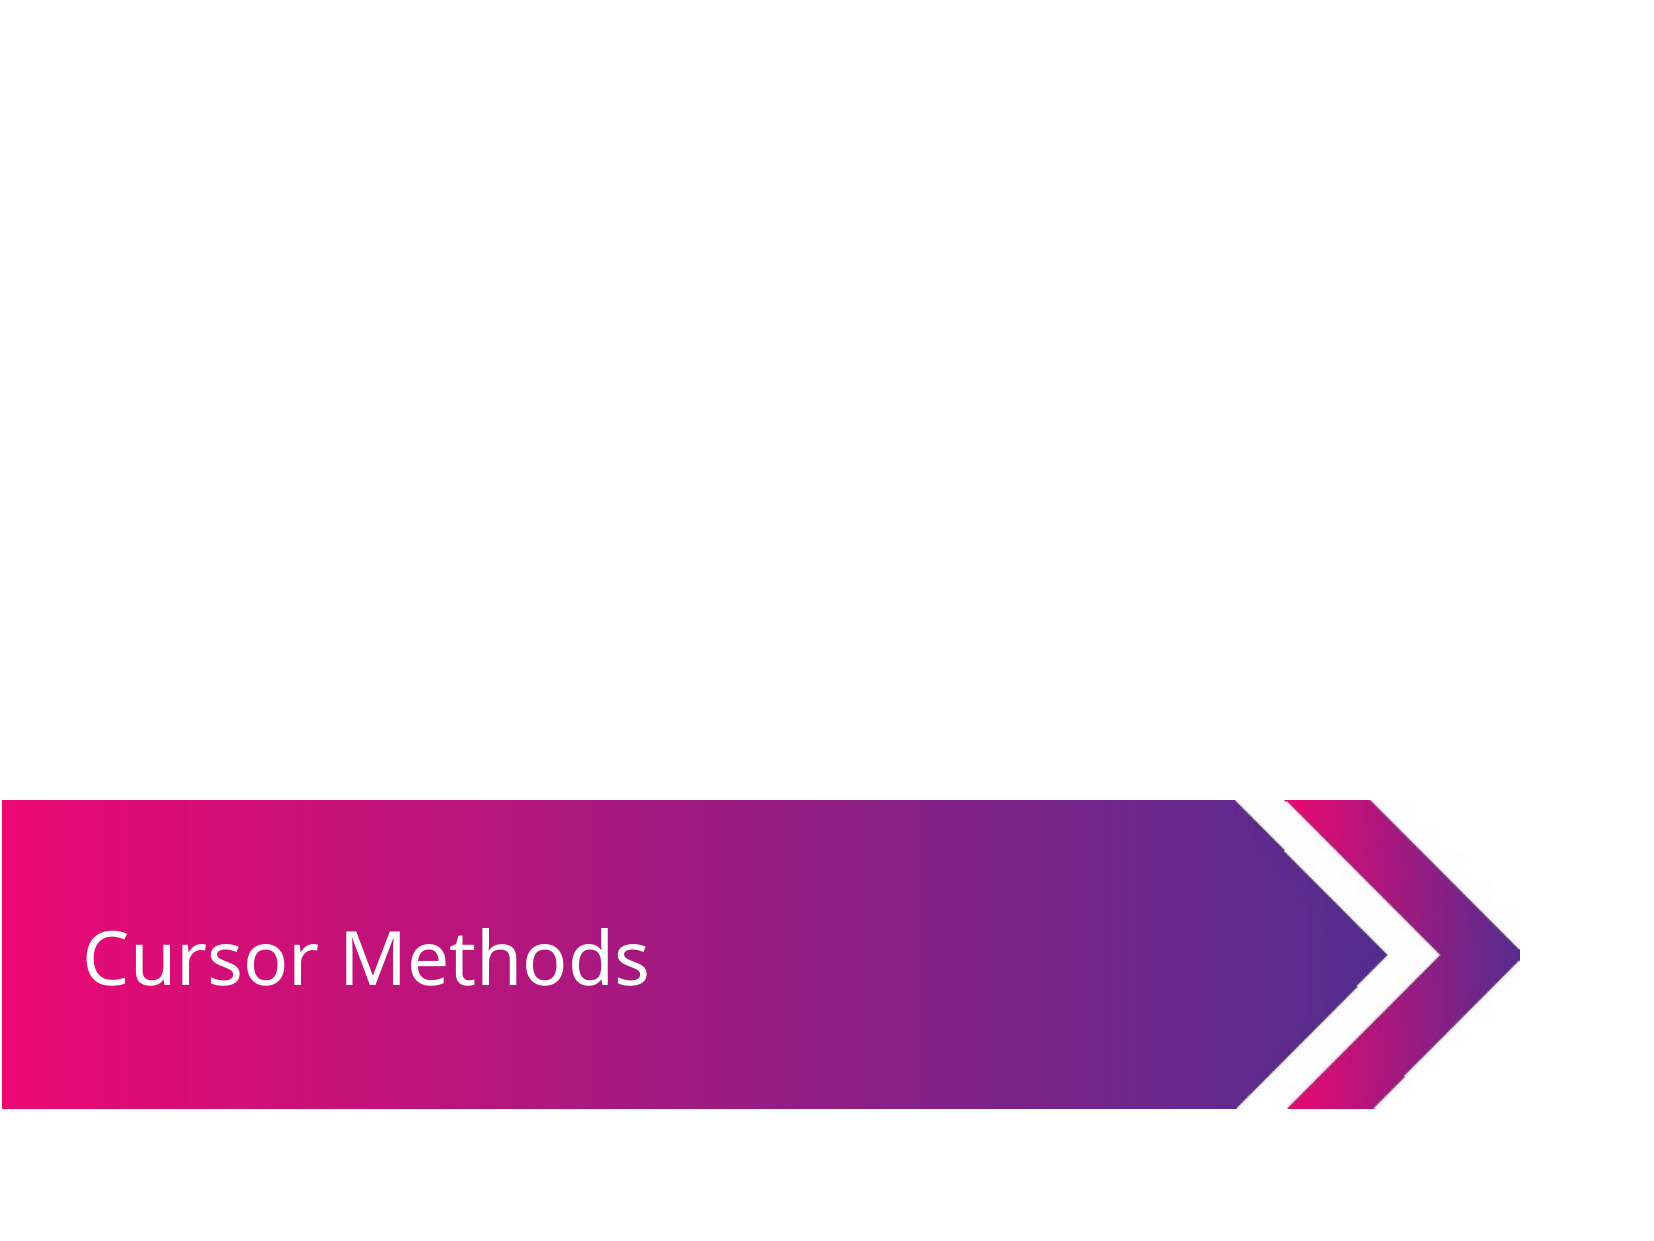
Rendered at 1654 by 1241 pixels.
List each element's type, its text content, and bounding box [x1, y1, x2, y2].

picture [2, 800, 1520, 1109]
title Cursor Methods [82, 852, 1396, 1060]
